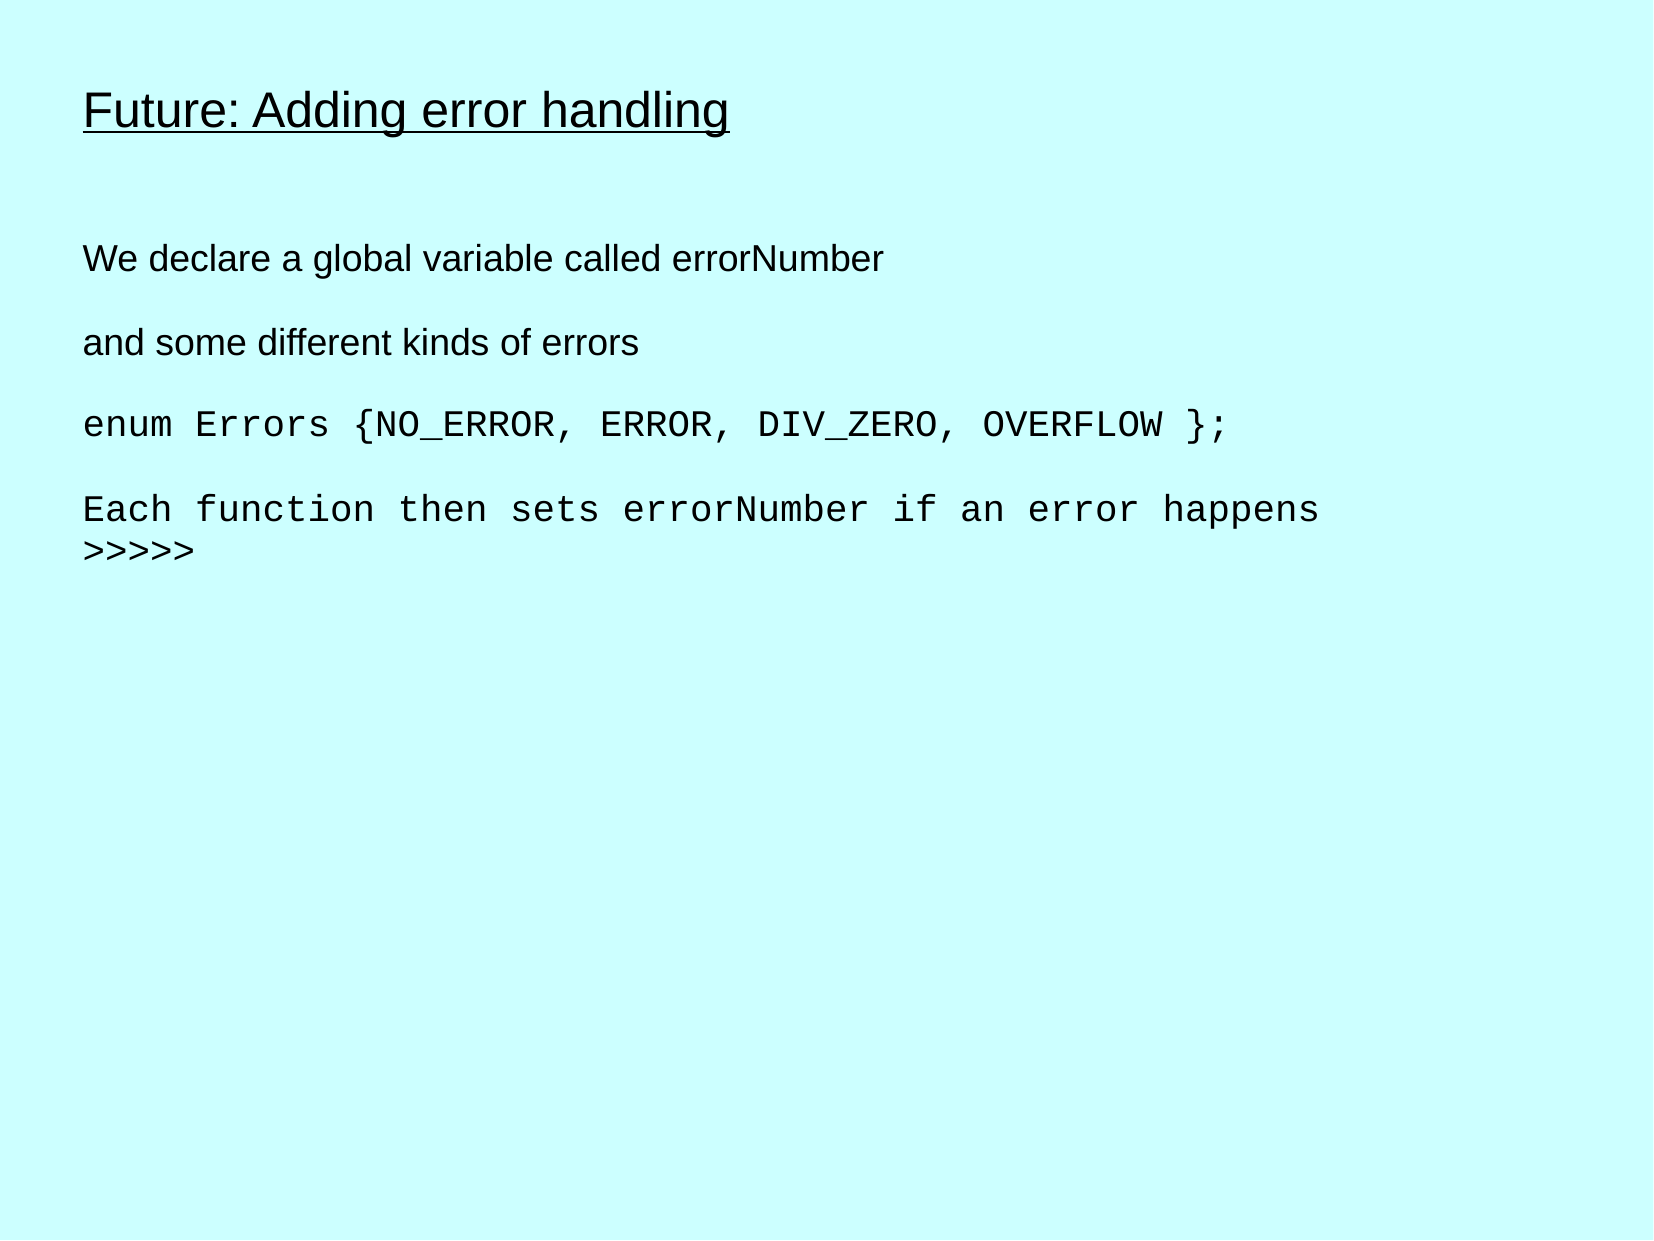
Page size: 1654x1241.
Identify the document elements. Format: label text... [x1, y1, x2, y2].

subtitle Future: Adding error handling We declare a global variable called errorNumber and some different kinds of errors enum Errors {NO_ERROR, ERROR, DIV_ZERO, OVERFLOW }; Each function then sets errorNumber if an error happens >>>>> [82, 82, 1583, 1158]
